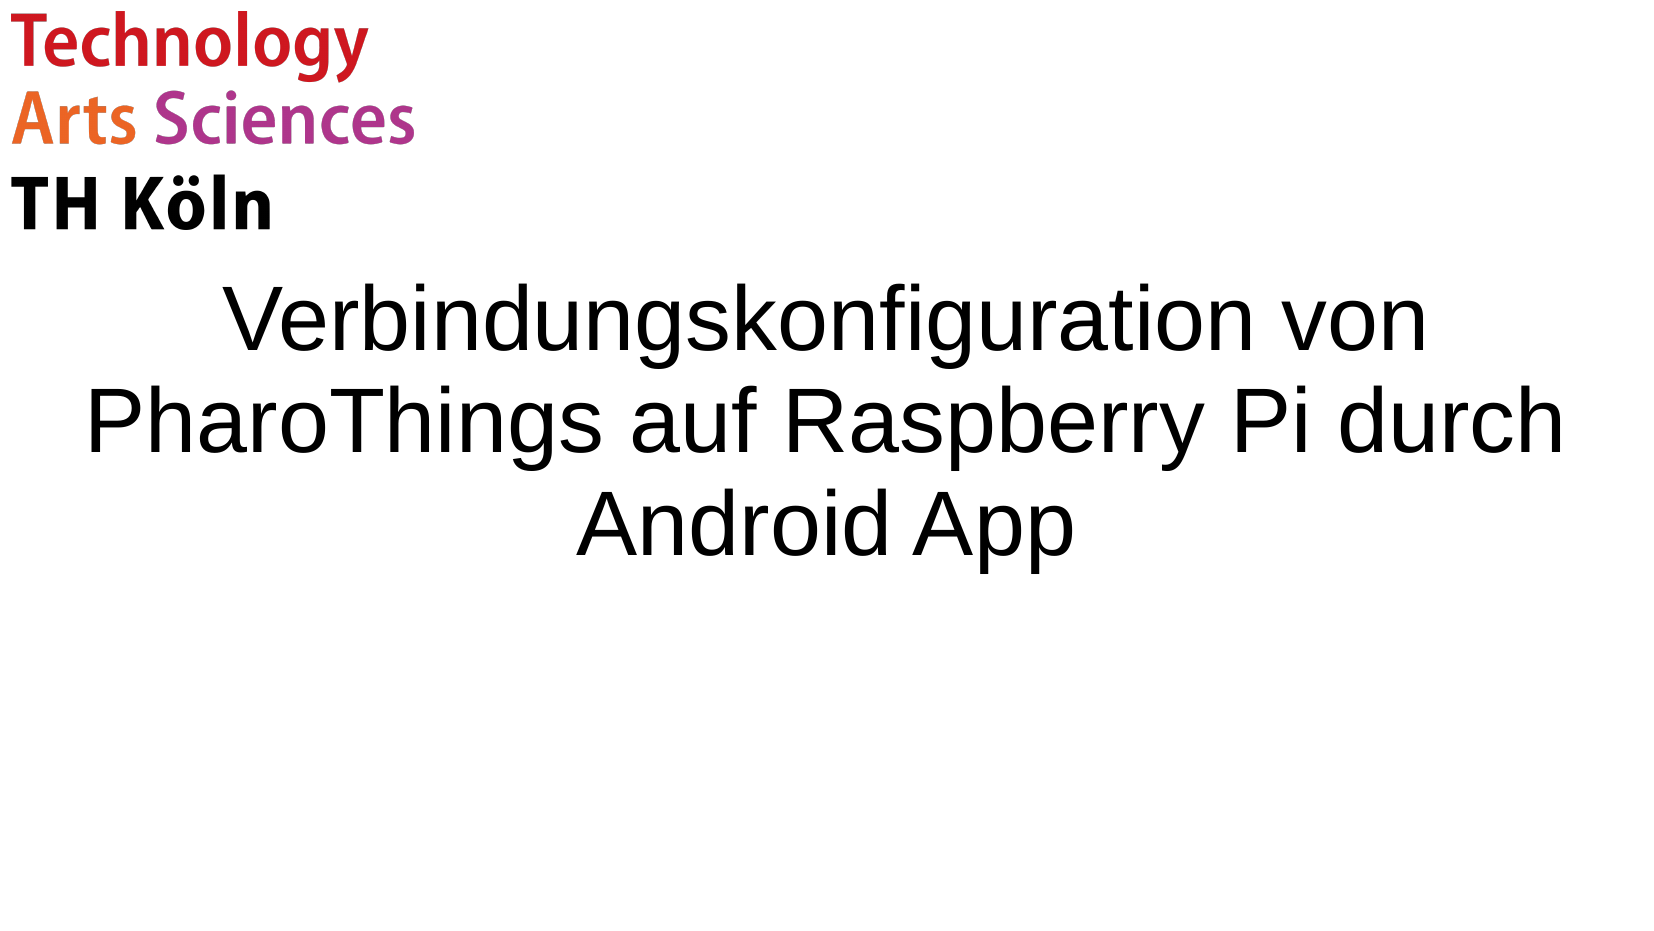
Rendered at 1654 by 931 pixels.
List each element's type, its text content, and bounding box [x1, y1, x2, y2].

title Verbindungskonfiguration von PharoThings auf Raspberry Pi durch Android App [82, 267, 1571, 576]
picture [11, 11, 414, 230]
